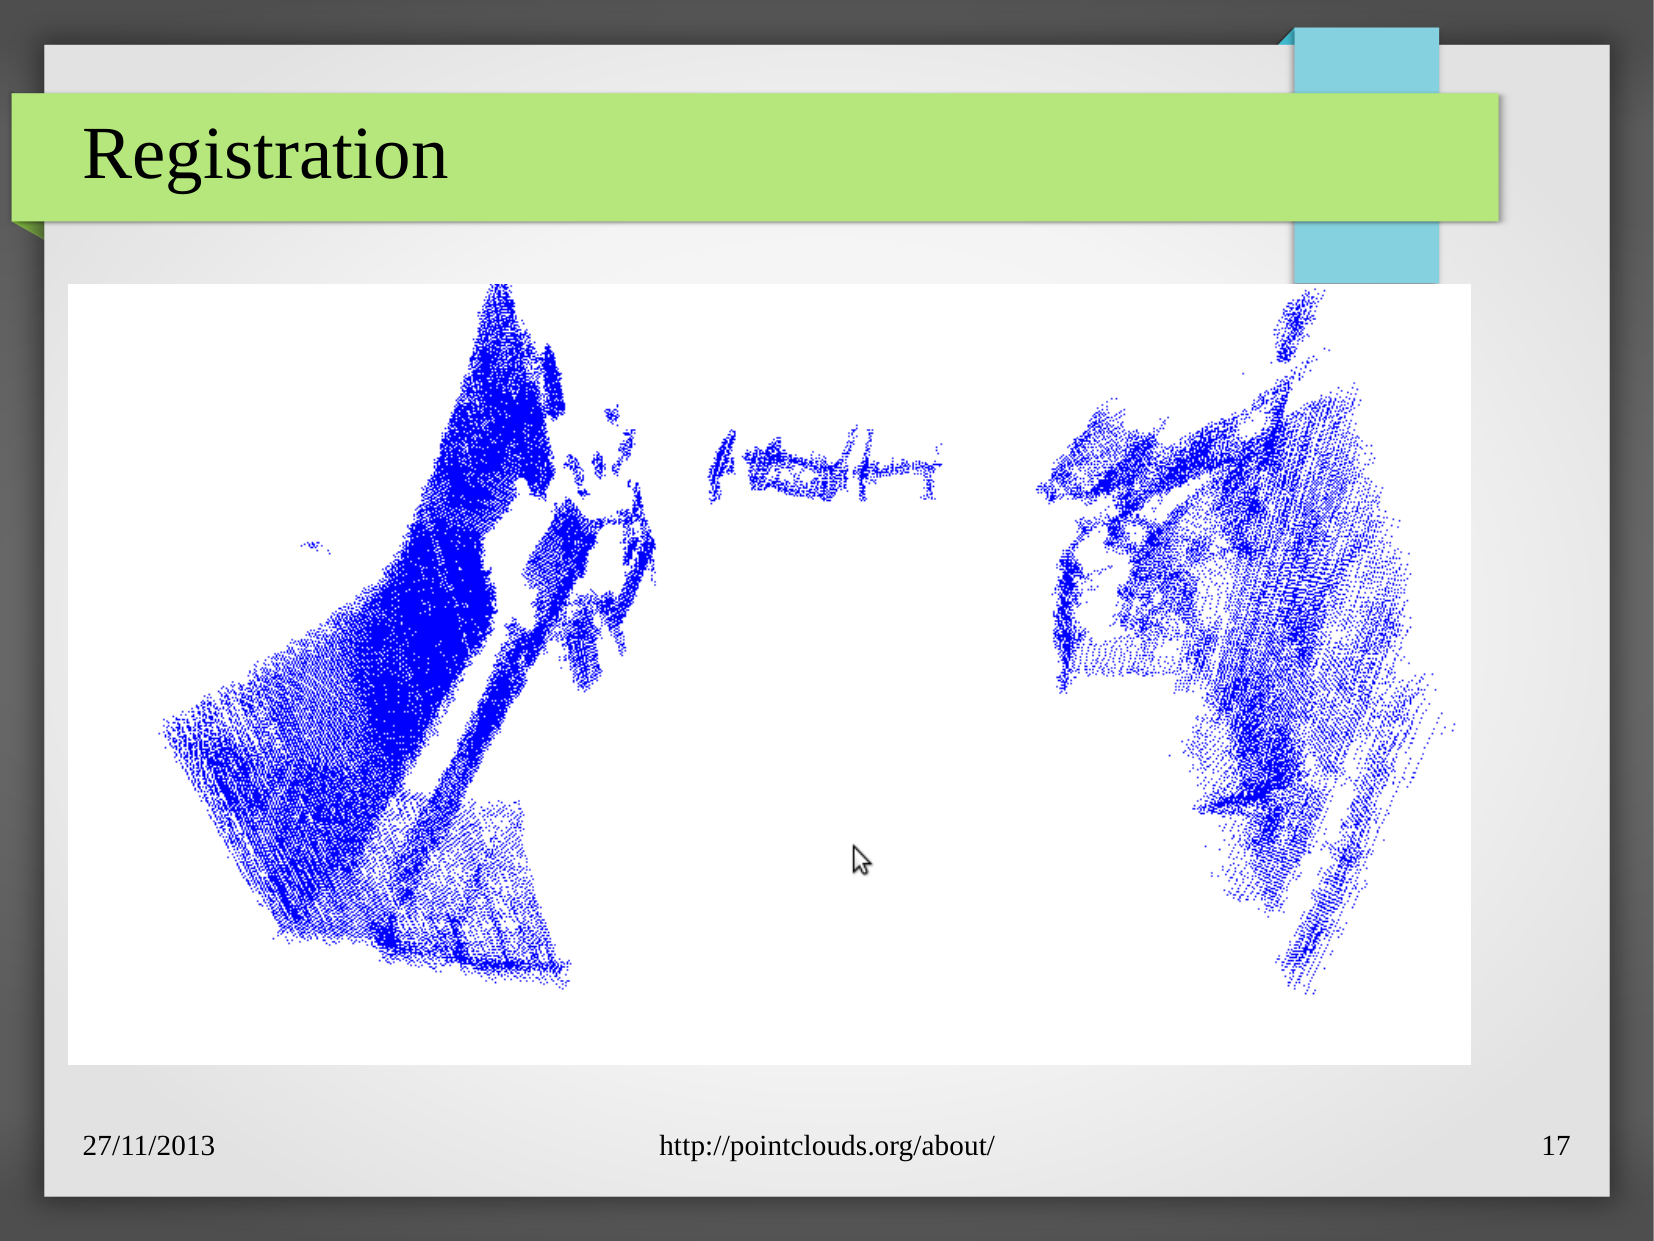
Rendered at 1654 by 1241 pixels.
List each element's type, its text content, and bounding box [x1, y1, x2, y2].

picture [0, 0, 1654, 1241]
title Registration [82, 94, 1264, 213]
